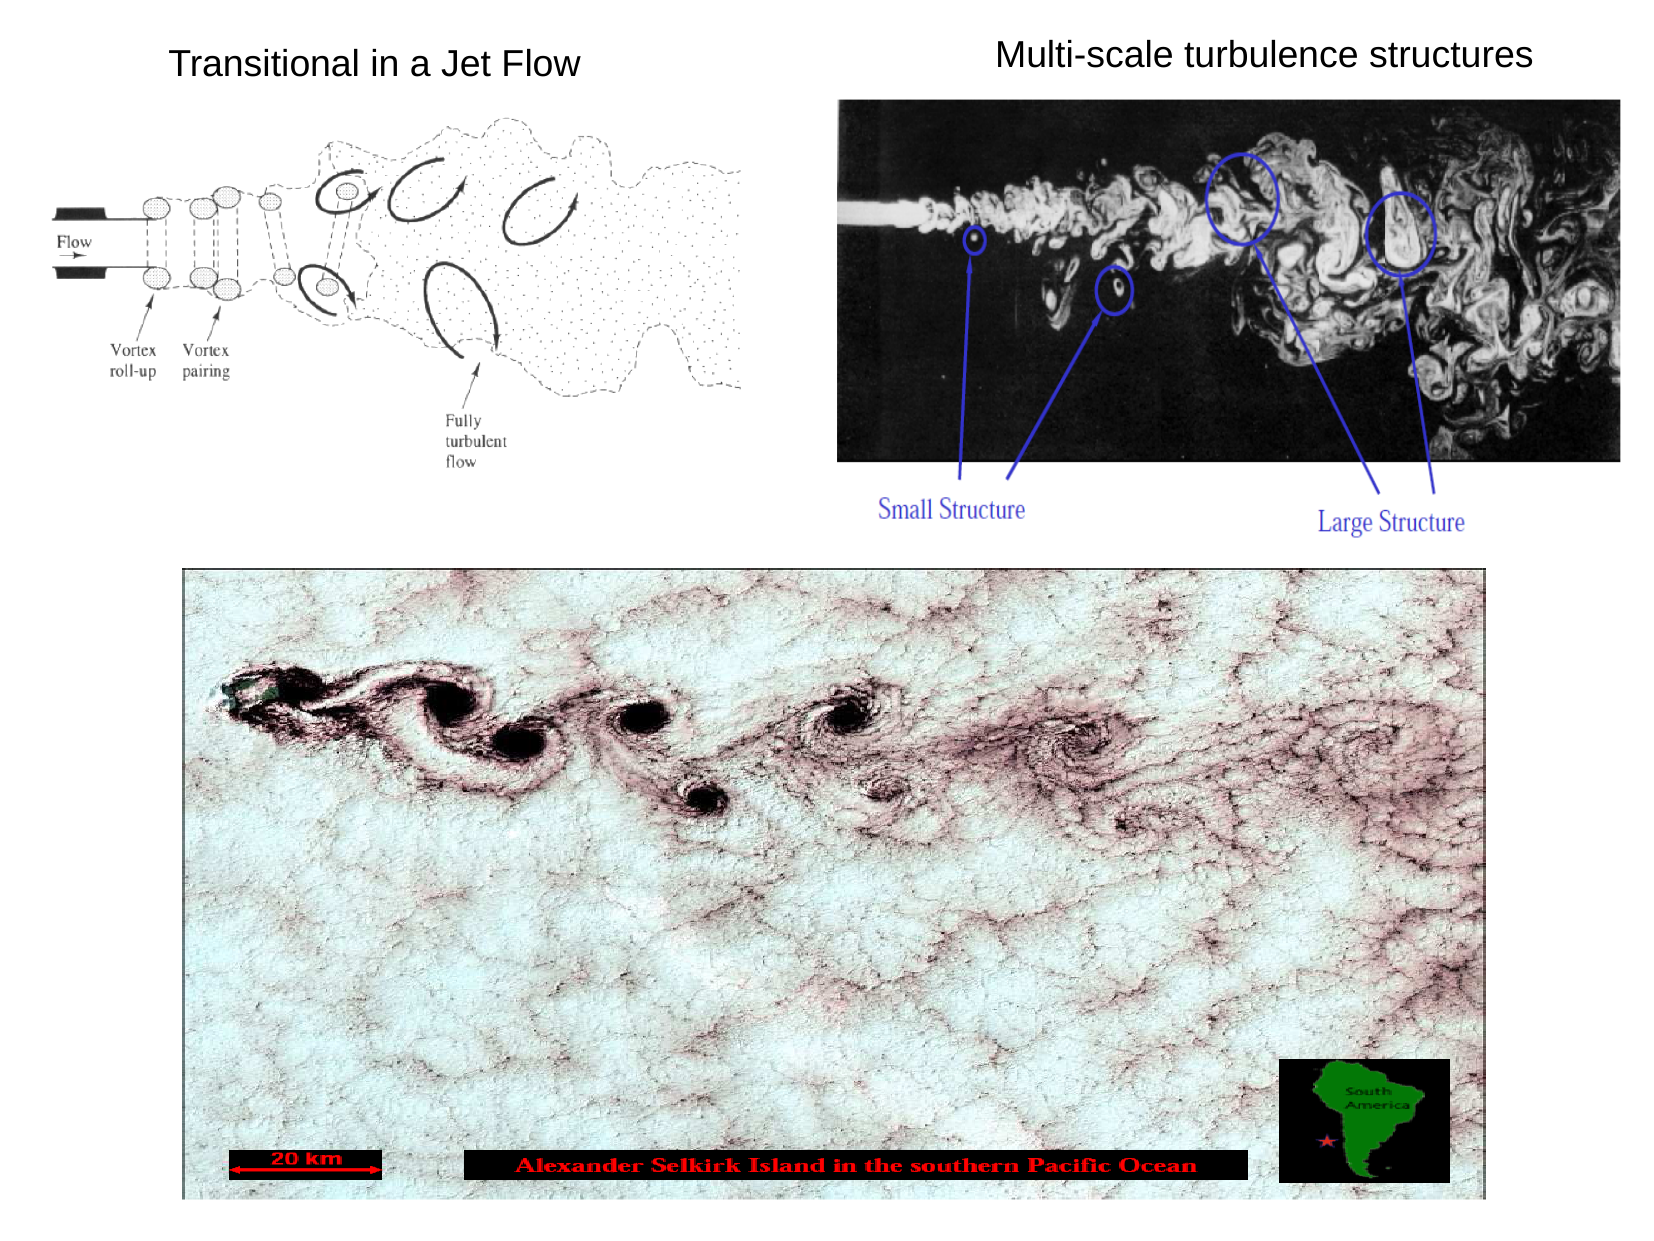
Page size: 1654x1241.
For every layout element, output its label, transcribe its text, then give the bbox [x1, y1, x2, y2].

picture [35, 107, 768, 485]
text_box Transitional in a Jet Flow [153, 35, 596, 93]
text_box Multi-scale turbulence structures [980, 25, 1549, 83]
picture [171, 560, 1495, 1211]
picture [803, 62, 1641, 544]
